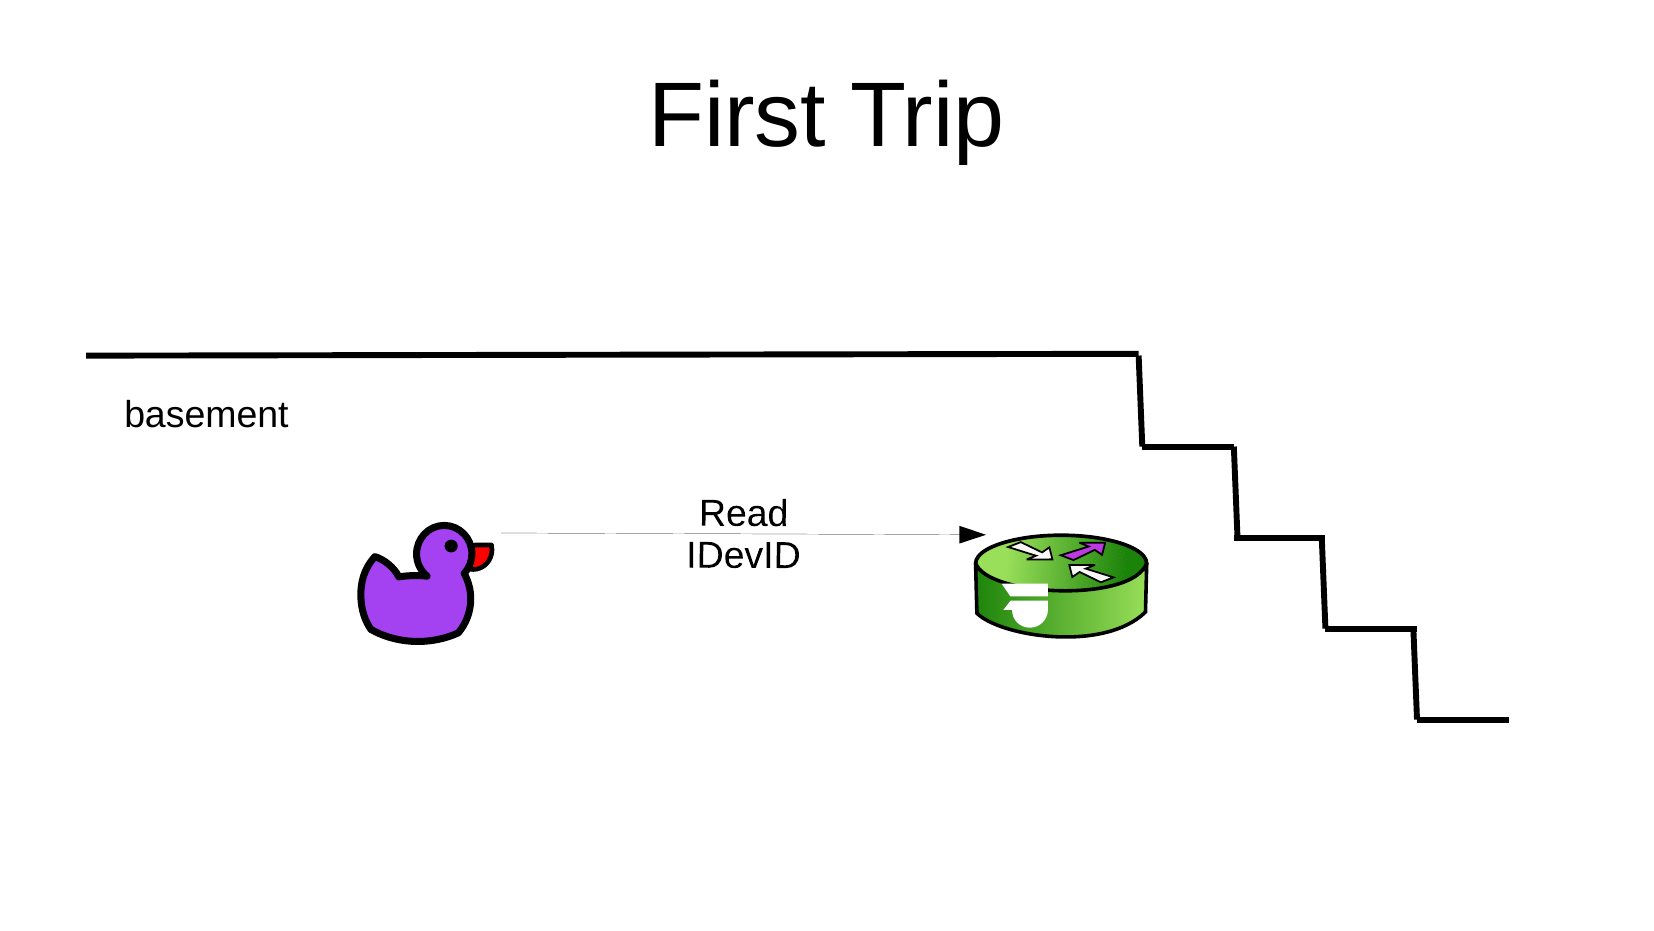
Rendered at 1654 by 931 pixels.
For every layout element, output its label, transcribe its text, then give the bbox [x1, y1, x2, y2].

text_box [744, 548, 764, 568]
picture [349, 511, 502, 663]
text_box [748, 505, 768, 527]
text_box basement [109, 386, 304, 443]
text_box [701, 499, 725, 526]
text_box [769, 498, 786, 527]
text_box [699, 541, 722, 568]
text_box [725, 547, 743, 569]
text_box [776, 542, 799, 569]
text_box [689, 541, 694, 568]
text_box [766, 542, 771, 568]
picture [968, 521, 1177, 642]
title First Trip [82, 37, 1571, 193]
text_box [727, 505, 746, 527]
